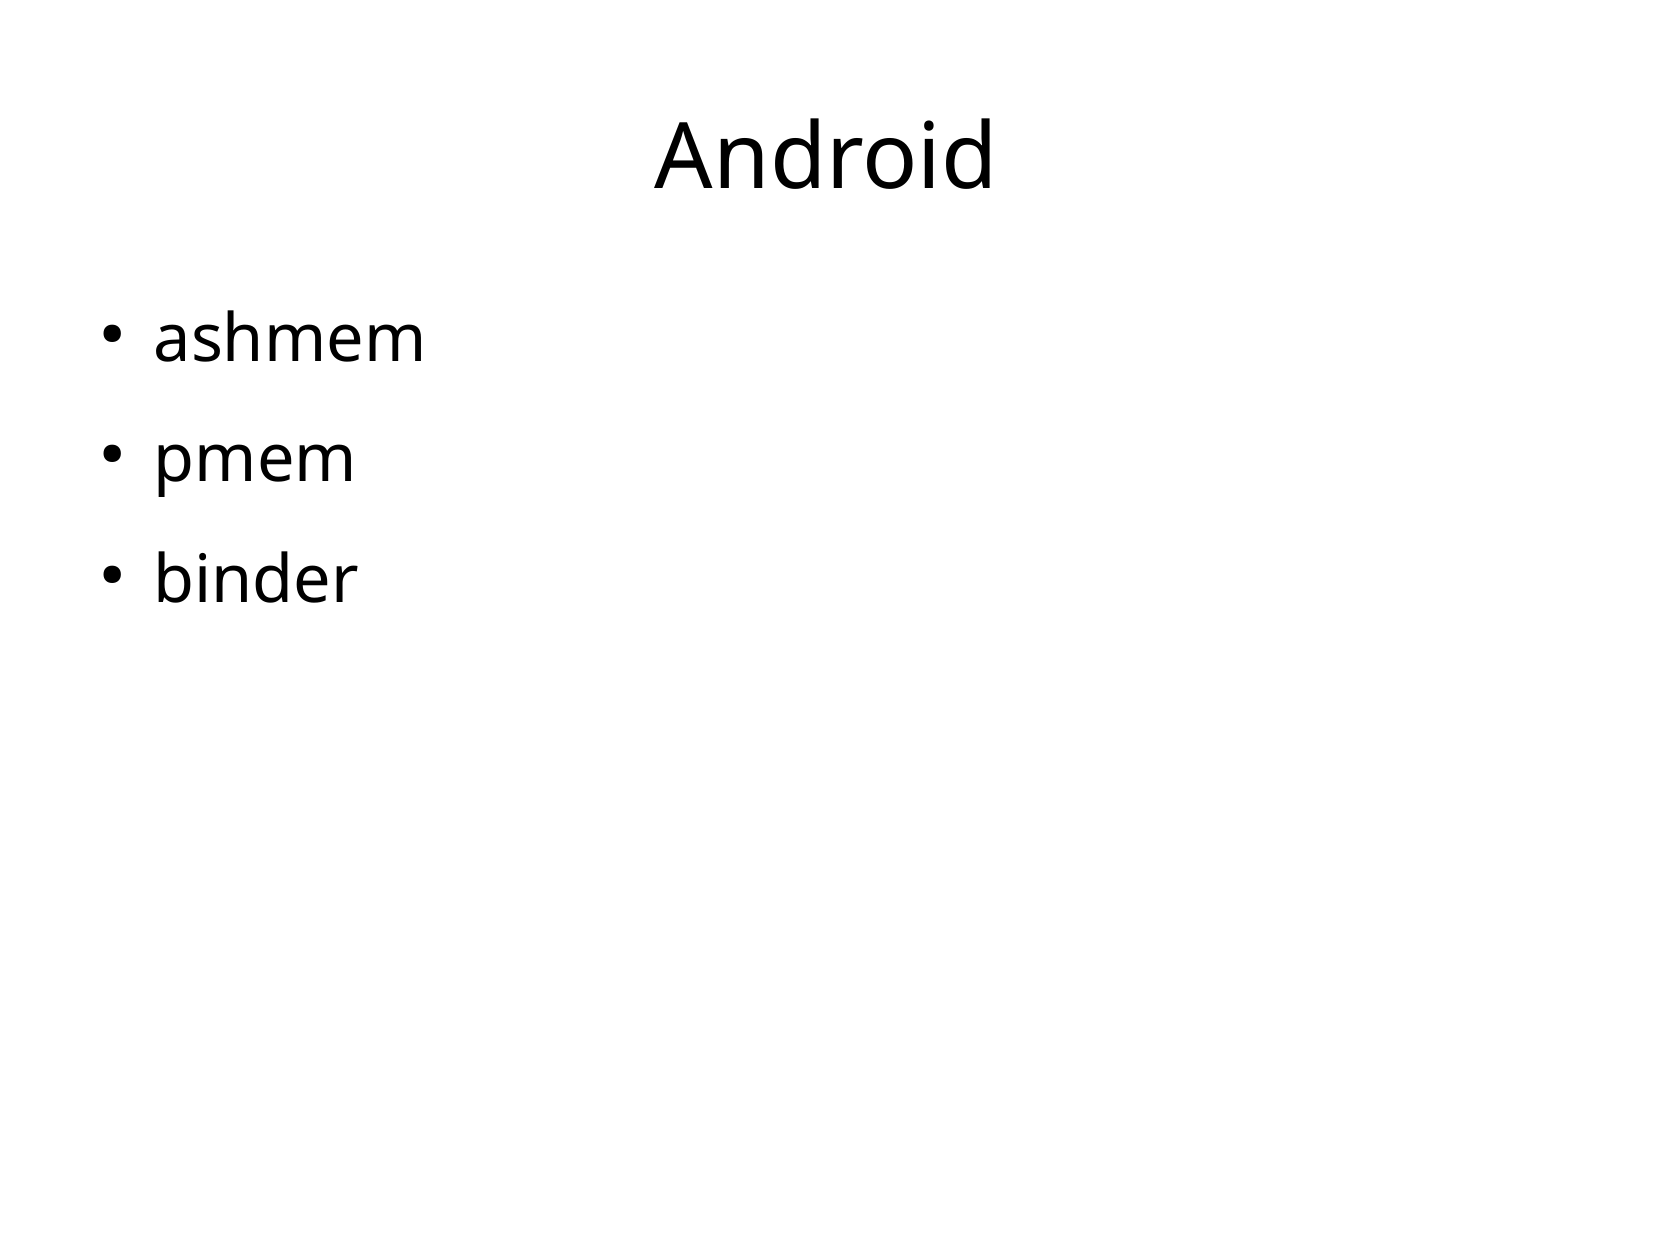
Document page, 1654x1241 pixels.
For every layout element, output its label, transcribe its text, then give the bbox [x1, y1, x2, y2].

title Android [82, 49, 1571, 257]
list ashmem pmem binder [82, 290, 1538, 1010]
